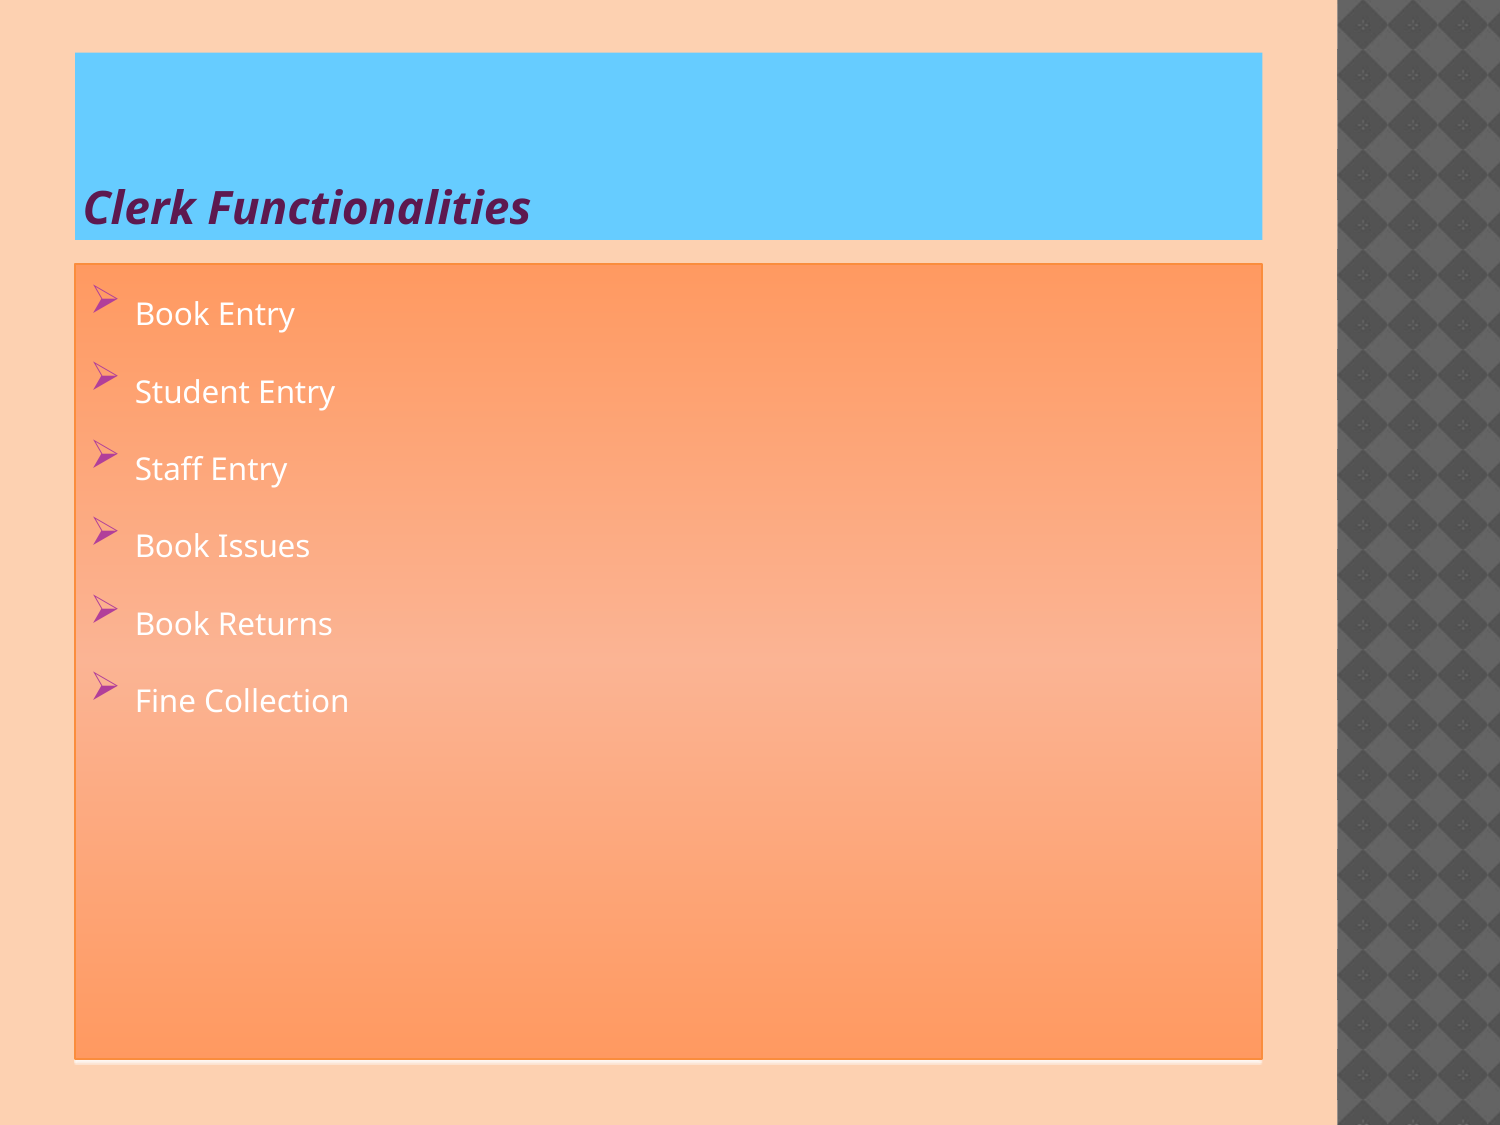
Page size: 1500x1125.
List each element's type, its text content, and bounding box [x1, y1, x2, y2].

title Clerk Functionalities [75, 52, 1263, 240]
list Book Entry Student Entry Staff Entry Book Issues Book Returns Fine Collection [75, 264, 1263, 1059]
picture [1337, 0, 1500, 1125]
